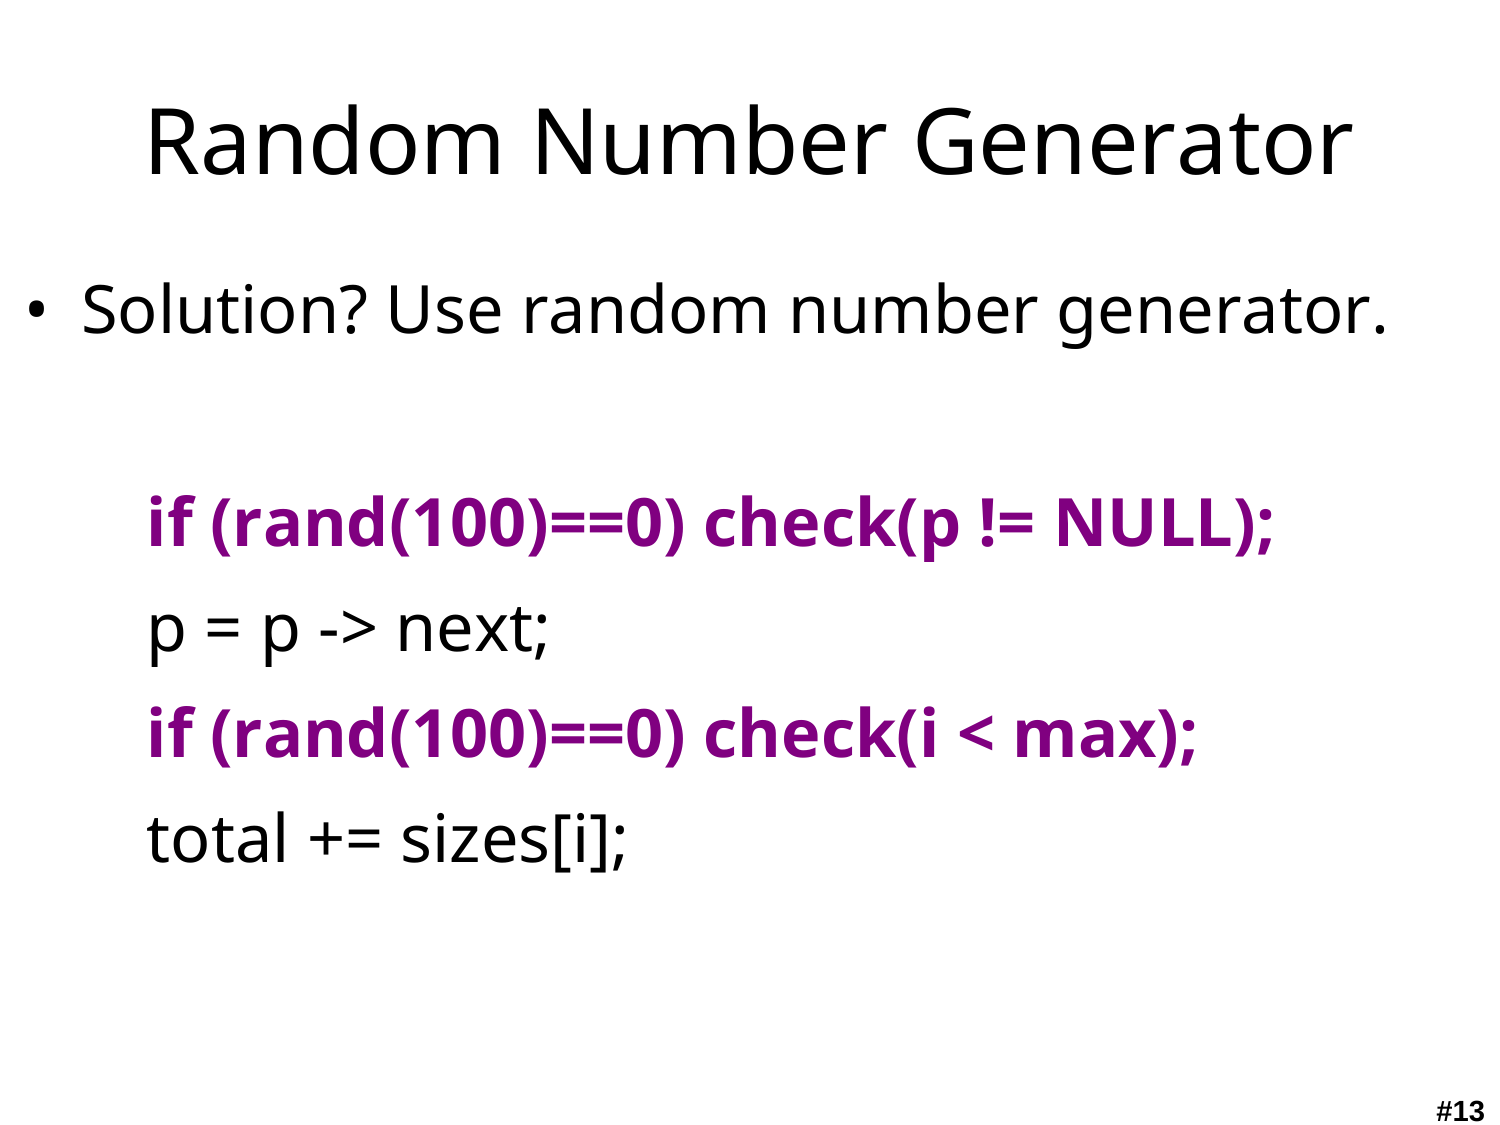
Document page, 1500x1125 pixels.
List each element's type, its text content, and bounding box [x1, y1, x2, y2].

list Solution? Use random number generator. if (rand(100)==0) check(p != NULL); p = p -> next; if (rand(100)==0) check(i < max); total += sizes[i]; [24, 262, 1476, 1101]
title Random Number Generator [24, 45, 1476, 233]
